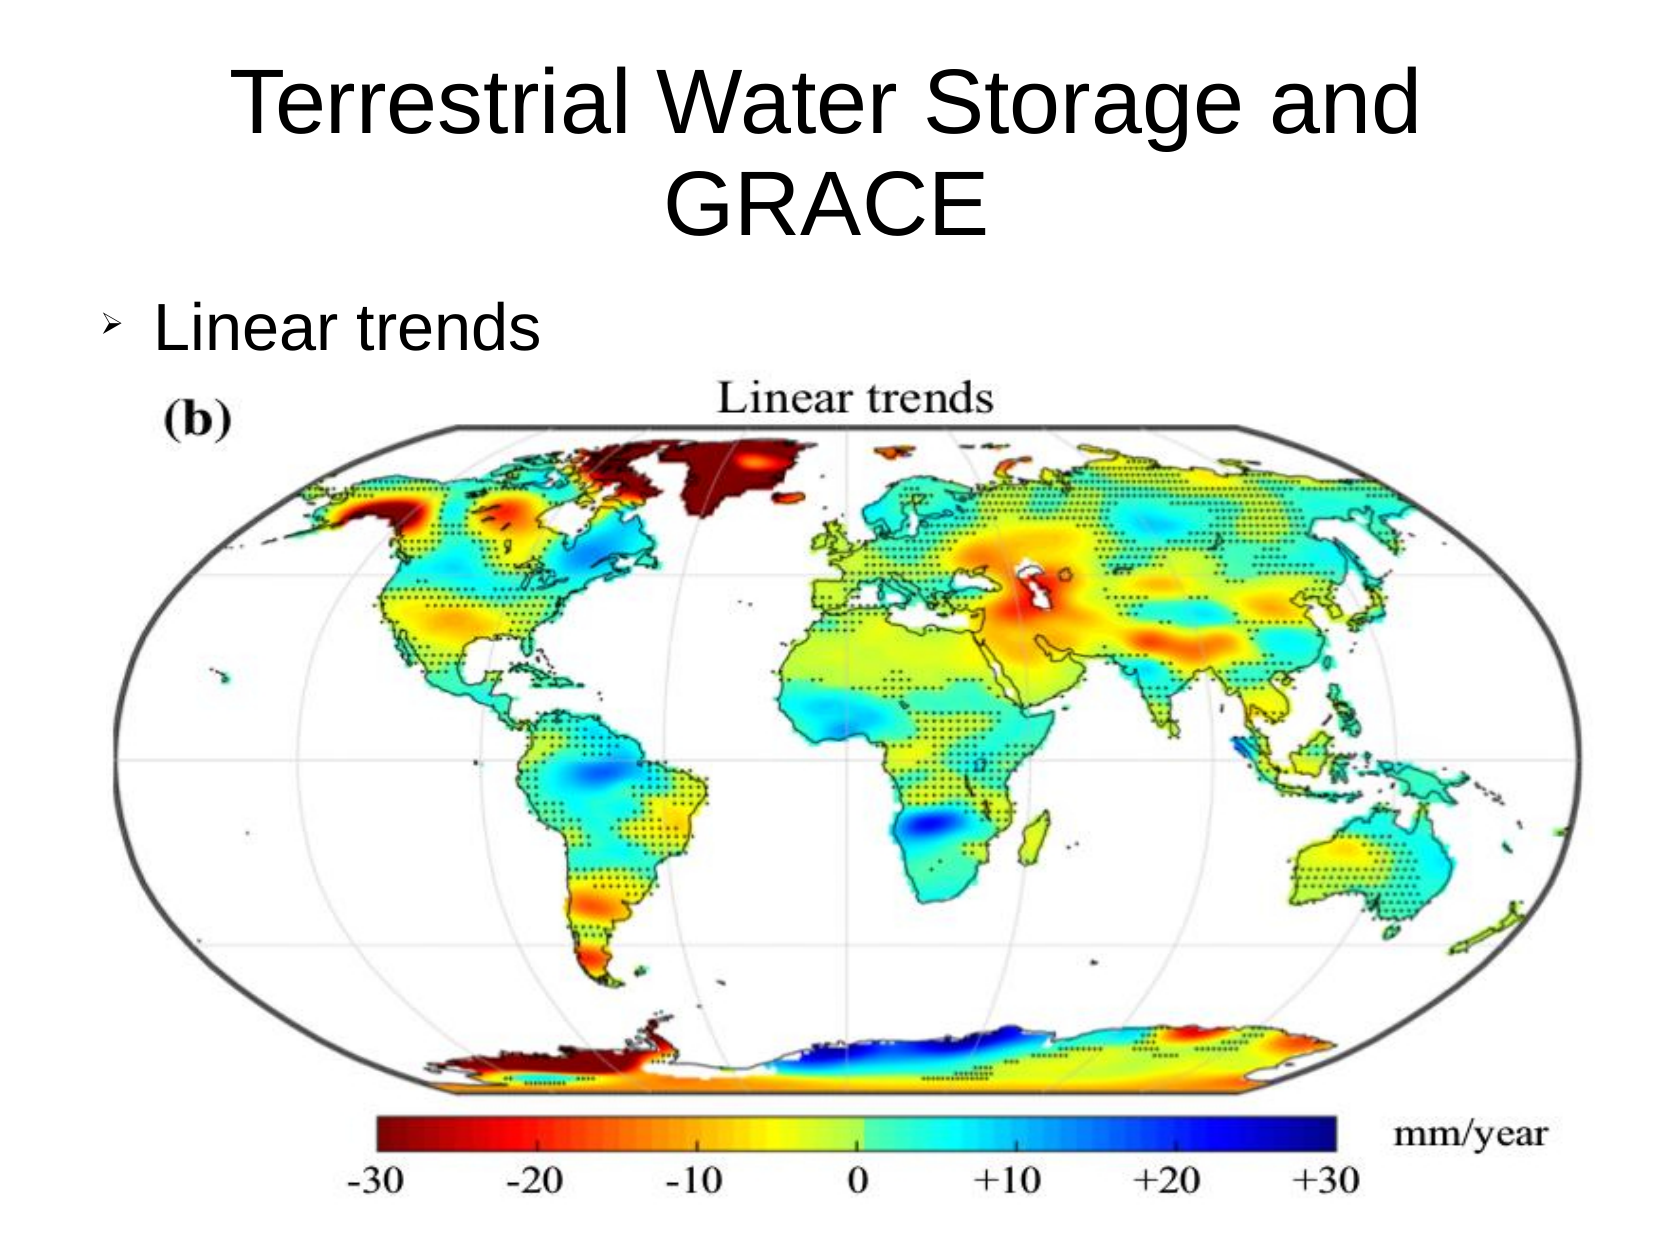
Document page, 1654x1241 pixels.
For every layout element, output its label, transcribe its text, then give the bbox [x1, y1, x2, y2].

list Linear trends [82, 290, 1571, 1010]
title Terrestrial Water Storage and GRACE [82, 49, 1571, 257]
picture [106, 367, 1595, 1205]
